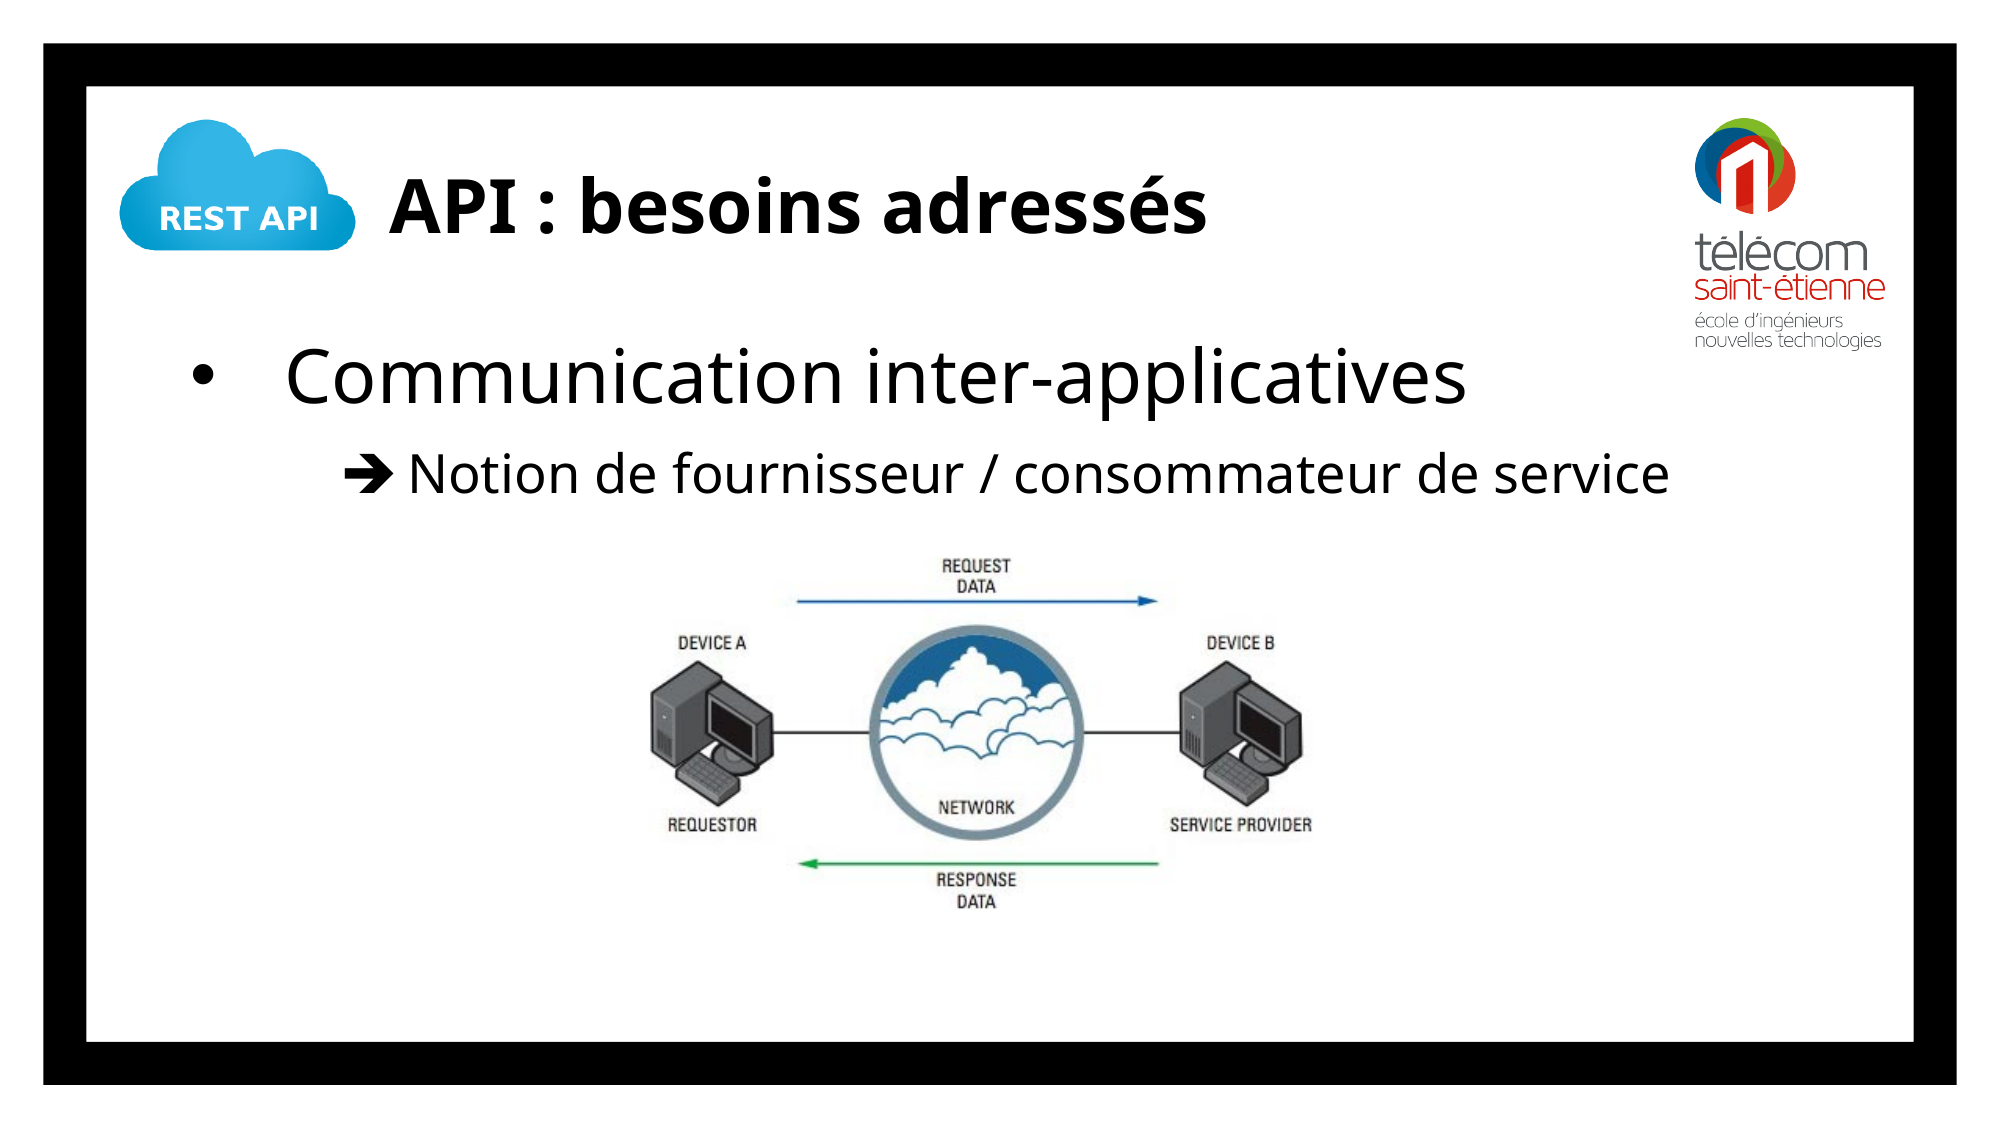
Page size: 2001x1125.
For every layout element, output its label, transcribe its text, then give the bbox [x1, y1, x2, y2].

picture [1695, 118, 1885, 351]
title API : besoins adressés [369, 138, 1695, 304]
picture [117, 118, 357, 254]
picture [649, 557, 1313, 910]
text_box Communication inter-applicatives  Notion de fournisseur / consommateur de service [175, 320, 1881, 791]
